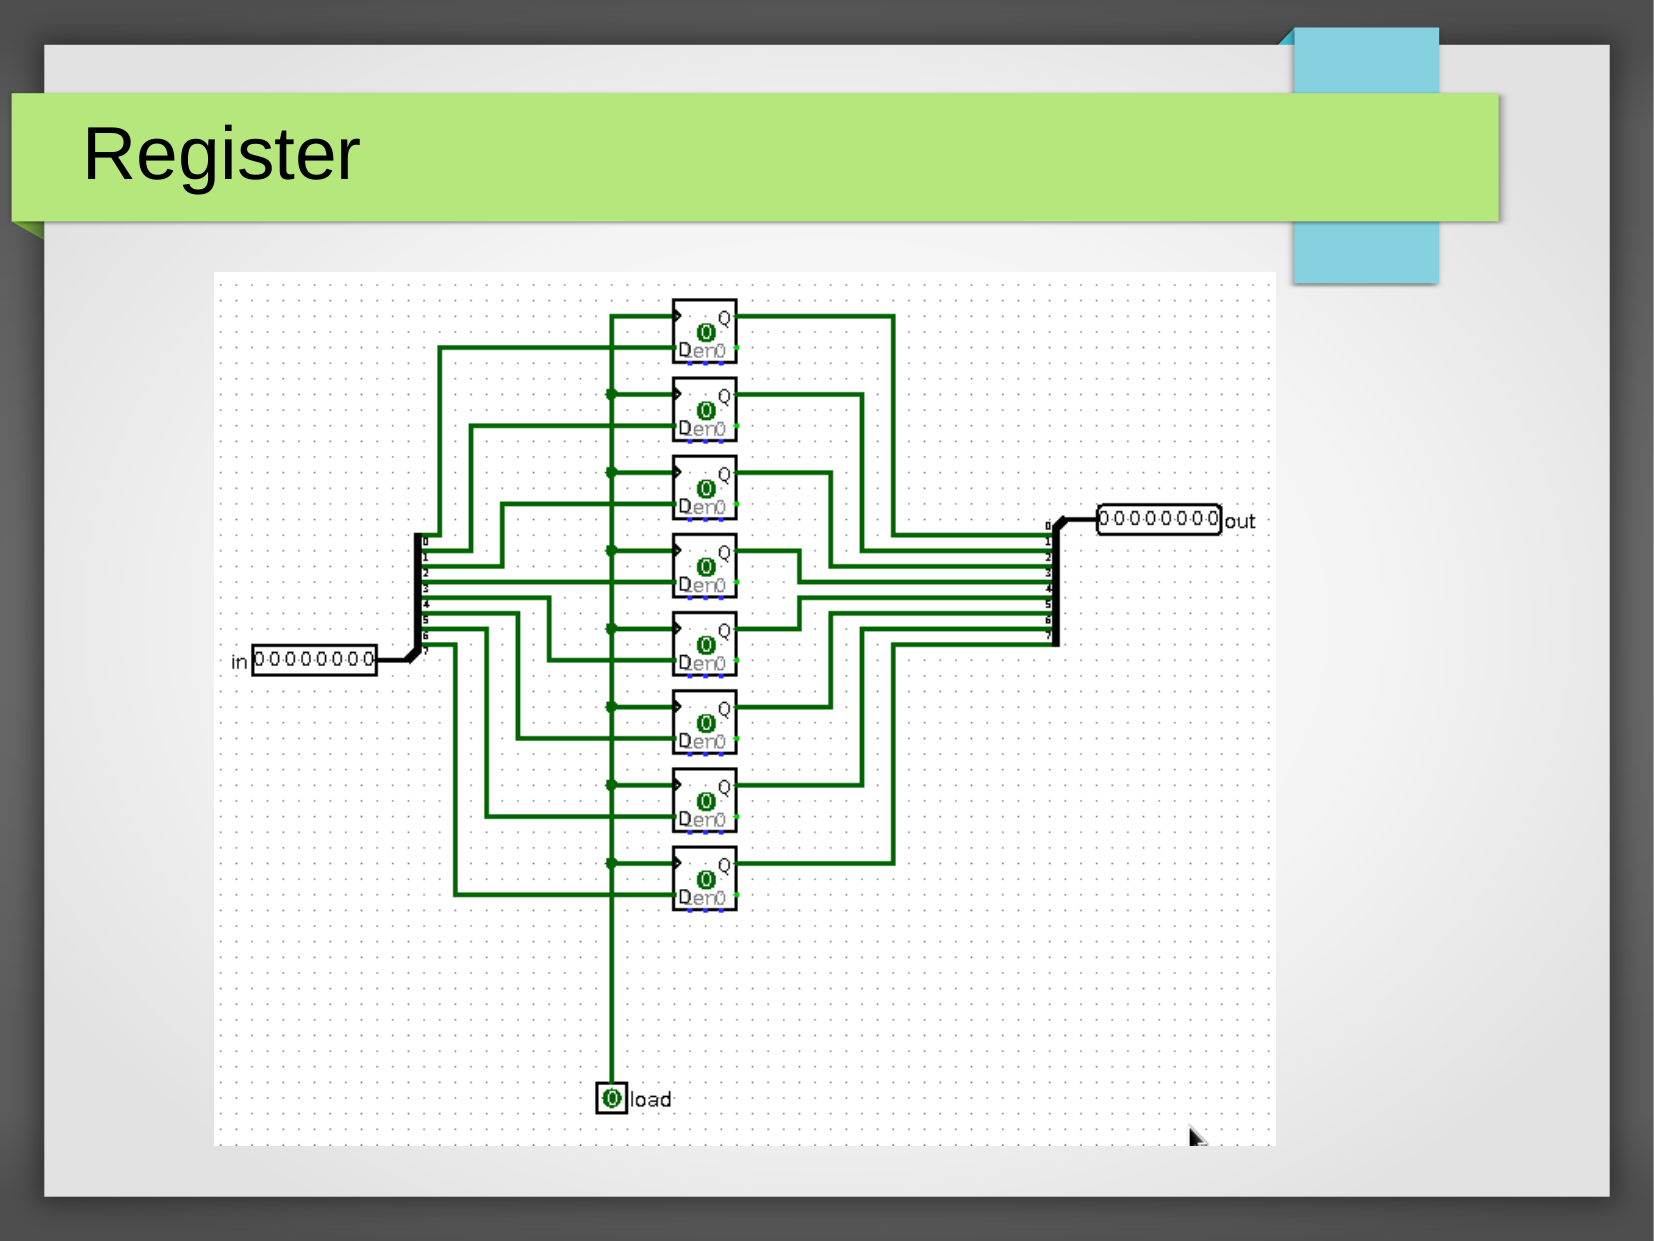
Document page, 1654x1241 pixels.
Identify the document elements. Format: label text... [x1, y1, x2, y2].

picture [0, 0, 1654, 1241]
title Register [82, 94, 1264, 213]
